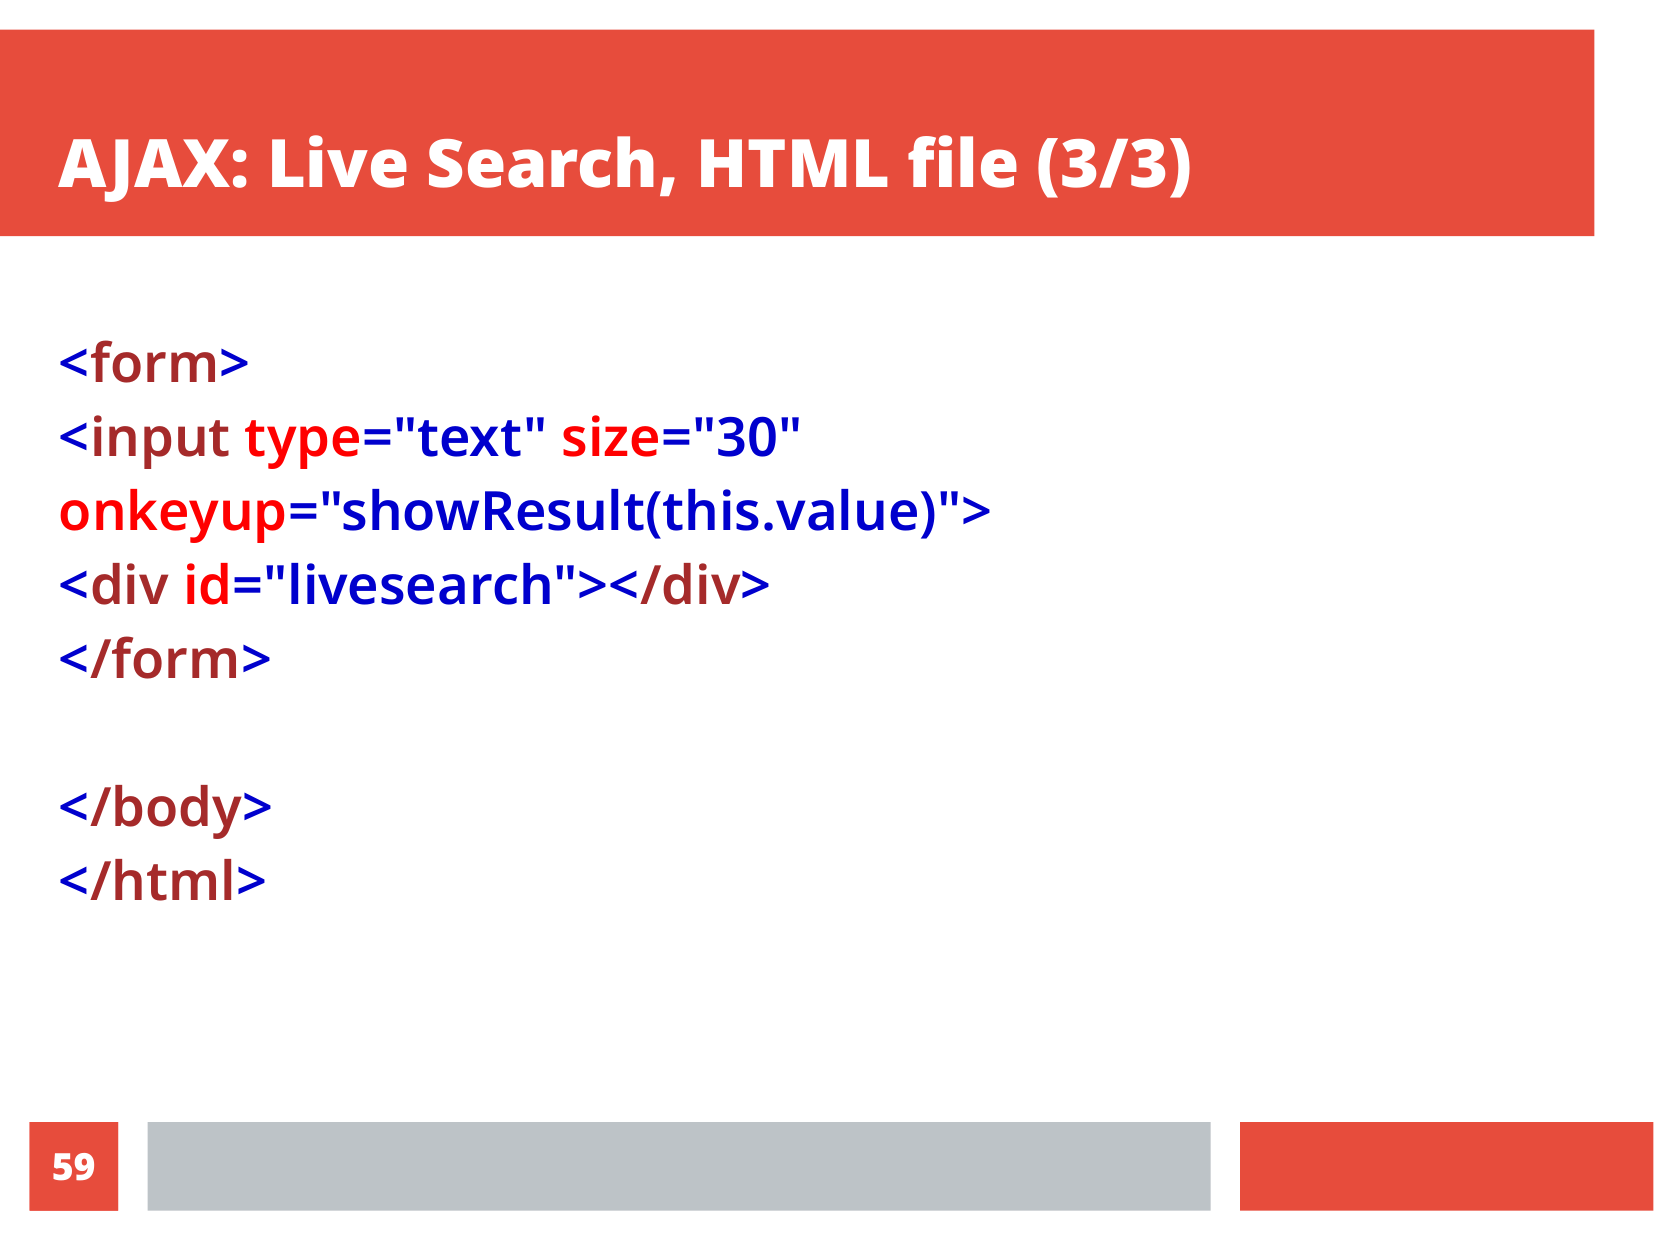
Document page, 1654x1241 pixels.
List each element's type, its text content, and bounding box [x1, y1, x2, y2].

list <form> <input type="text" size="30" onkeyup="showResult(this.value)"> <div id="livesearch"></div> </form> </body> </html> [59, 324, 1565, 1093]
title AJAX: Live Search, HTML file (3/3) [59, 59, 1595, 207]
